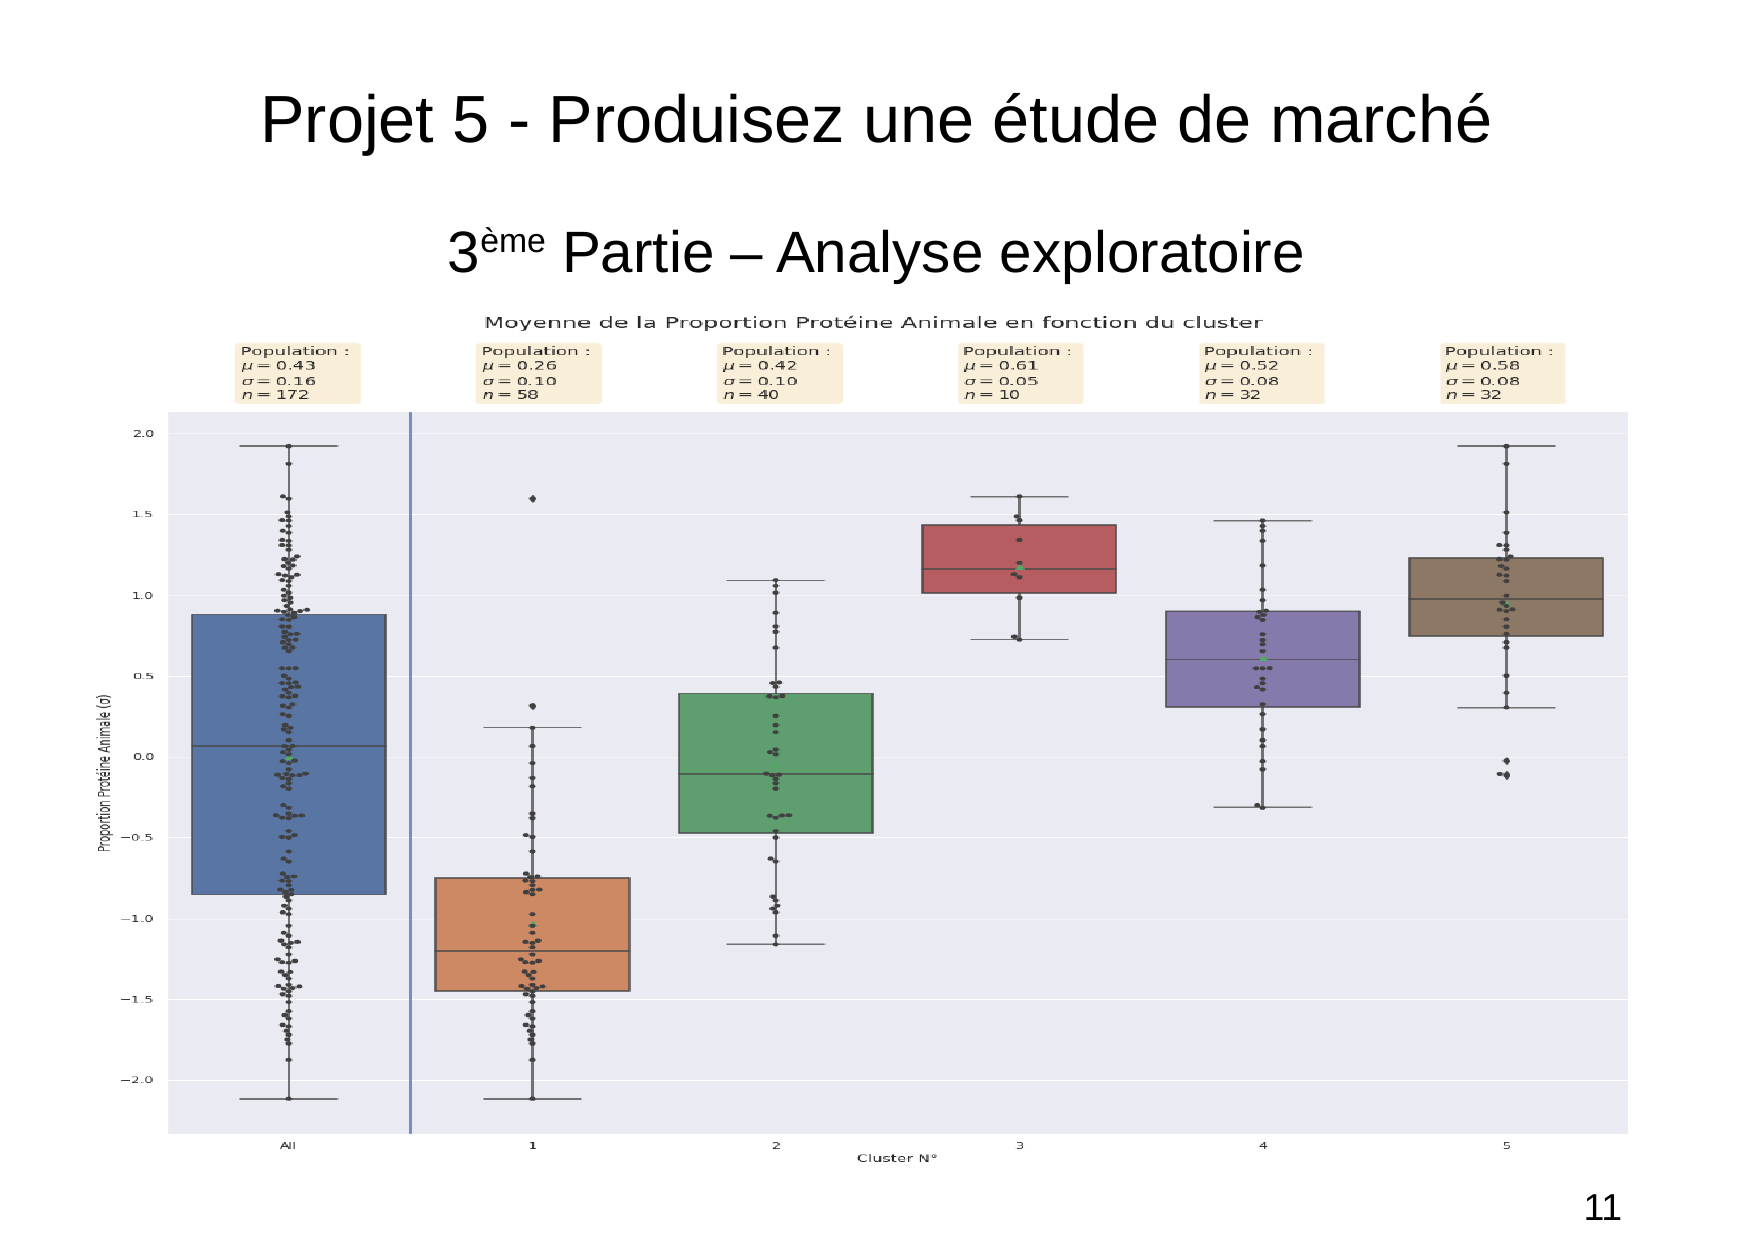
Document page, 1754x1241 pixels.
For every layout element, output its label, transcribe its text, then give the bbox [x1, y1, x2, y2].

subtitle 3ème Partie – Analyse exploratoire [140, 188, 1614, 307]
text_box <numéro> [1568, 1178, 1754, 1241]
title Projet 5 - Produisez une étude de marché [140, 48, 1614, 188]
picture [82, 307, 1654, 1173]
